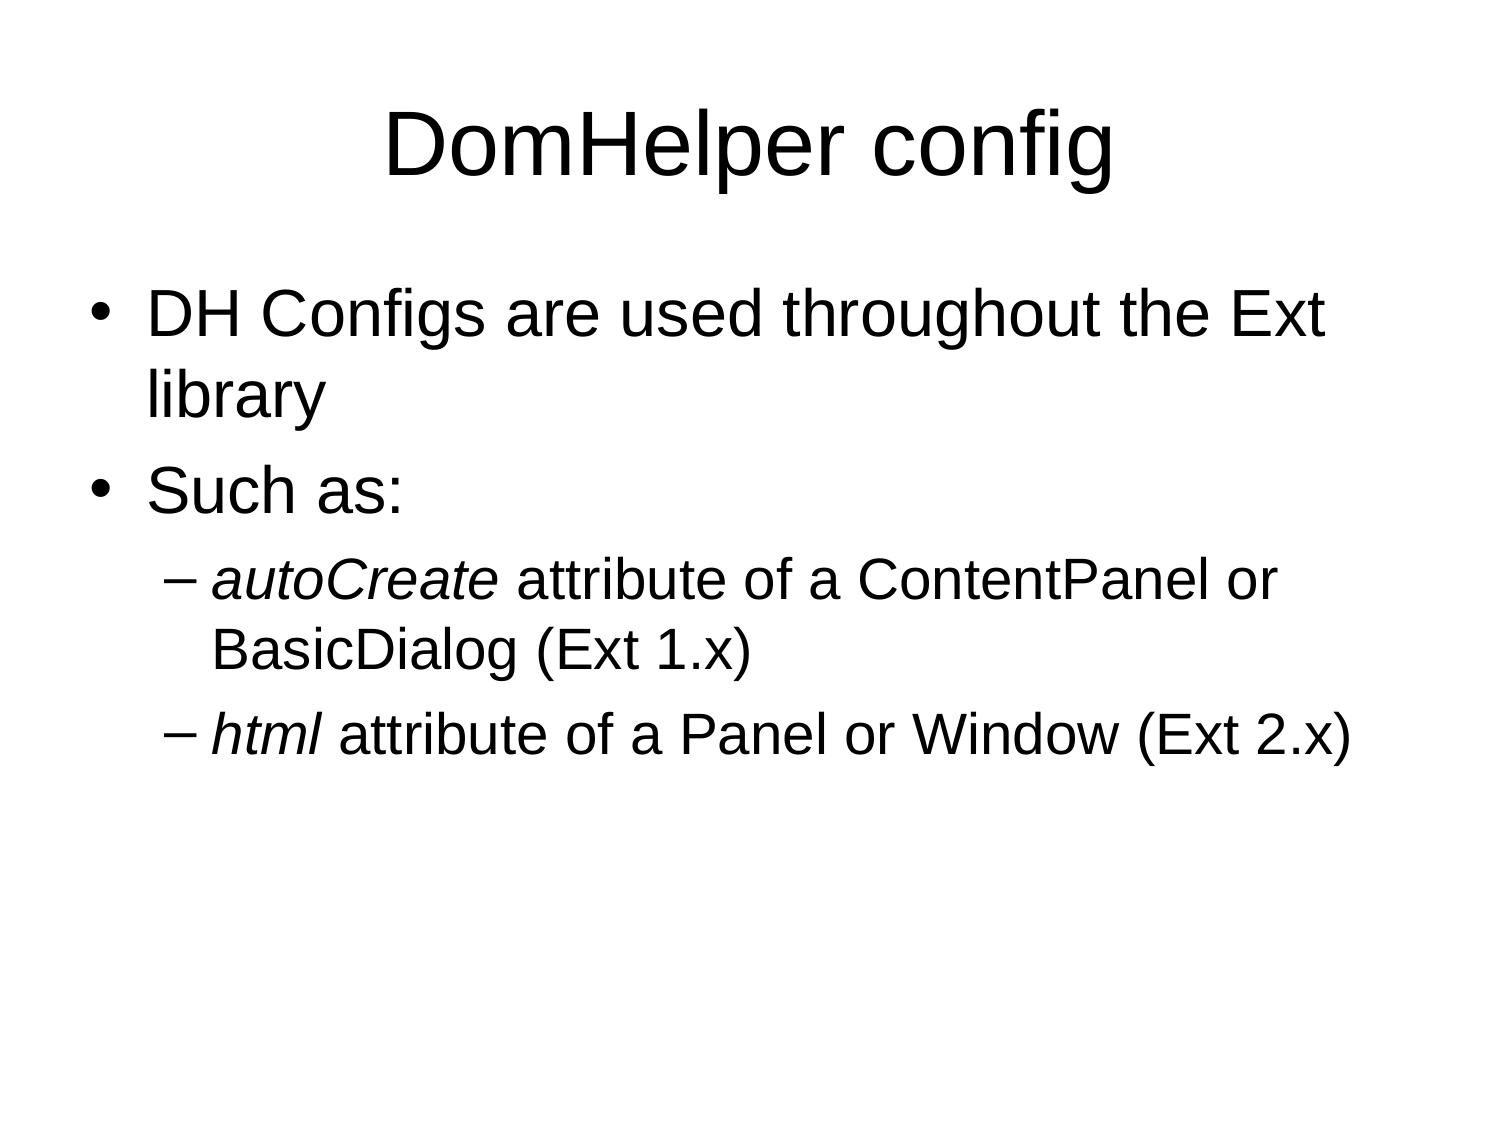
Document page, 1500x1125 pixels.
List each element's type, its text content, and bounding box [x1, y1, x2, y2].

title DomHelper config [75, 45, 1426, 233]
list DH Configs are used throughout the Ext library Such as: autoCreate attribute of a ContentPanel or BasicDialog (Ext 1.x) html attribute of a Panel or Window (Ext 2.x) [75, 262, 1426, 1006]
